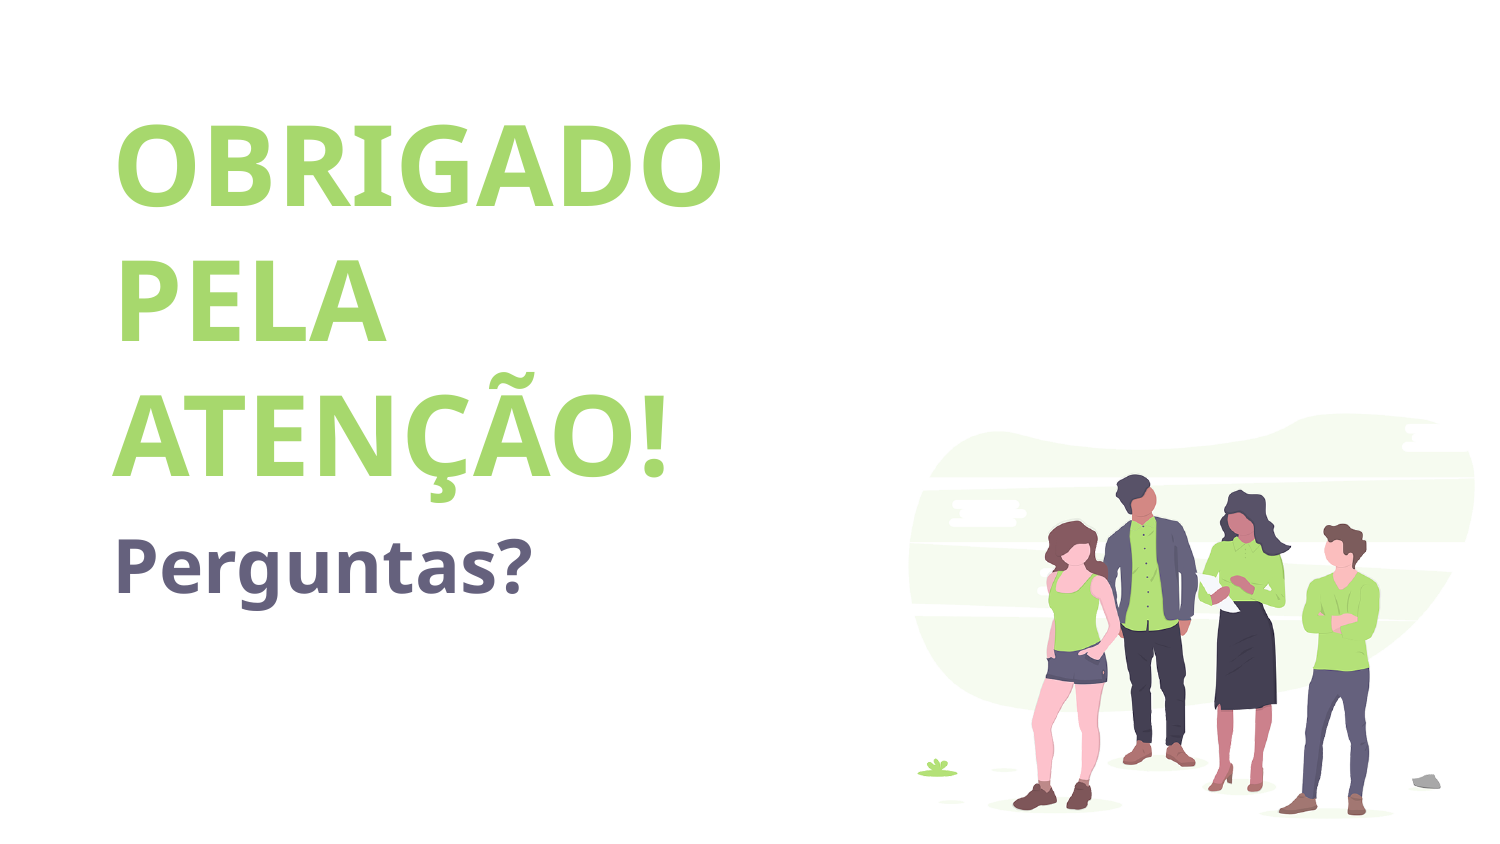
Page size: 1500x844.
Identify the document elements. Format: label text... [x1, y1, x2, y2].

subtitle Perguntas? [112, 505, 911, 634]
title OBRIGADO PELA ATENÇÃO! [112, 308, 975, 499]
picture [908, 413, 1475, 819]
